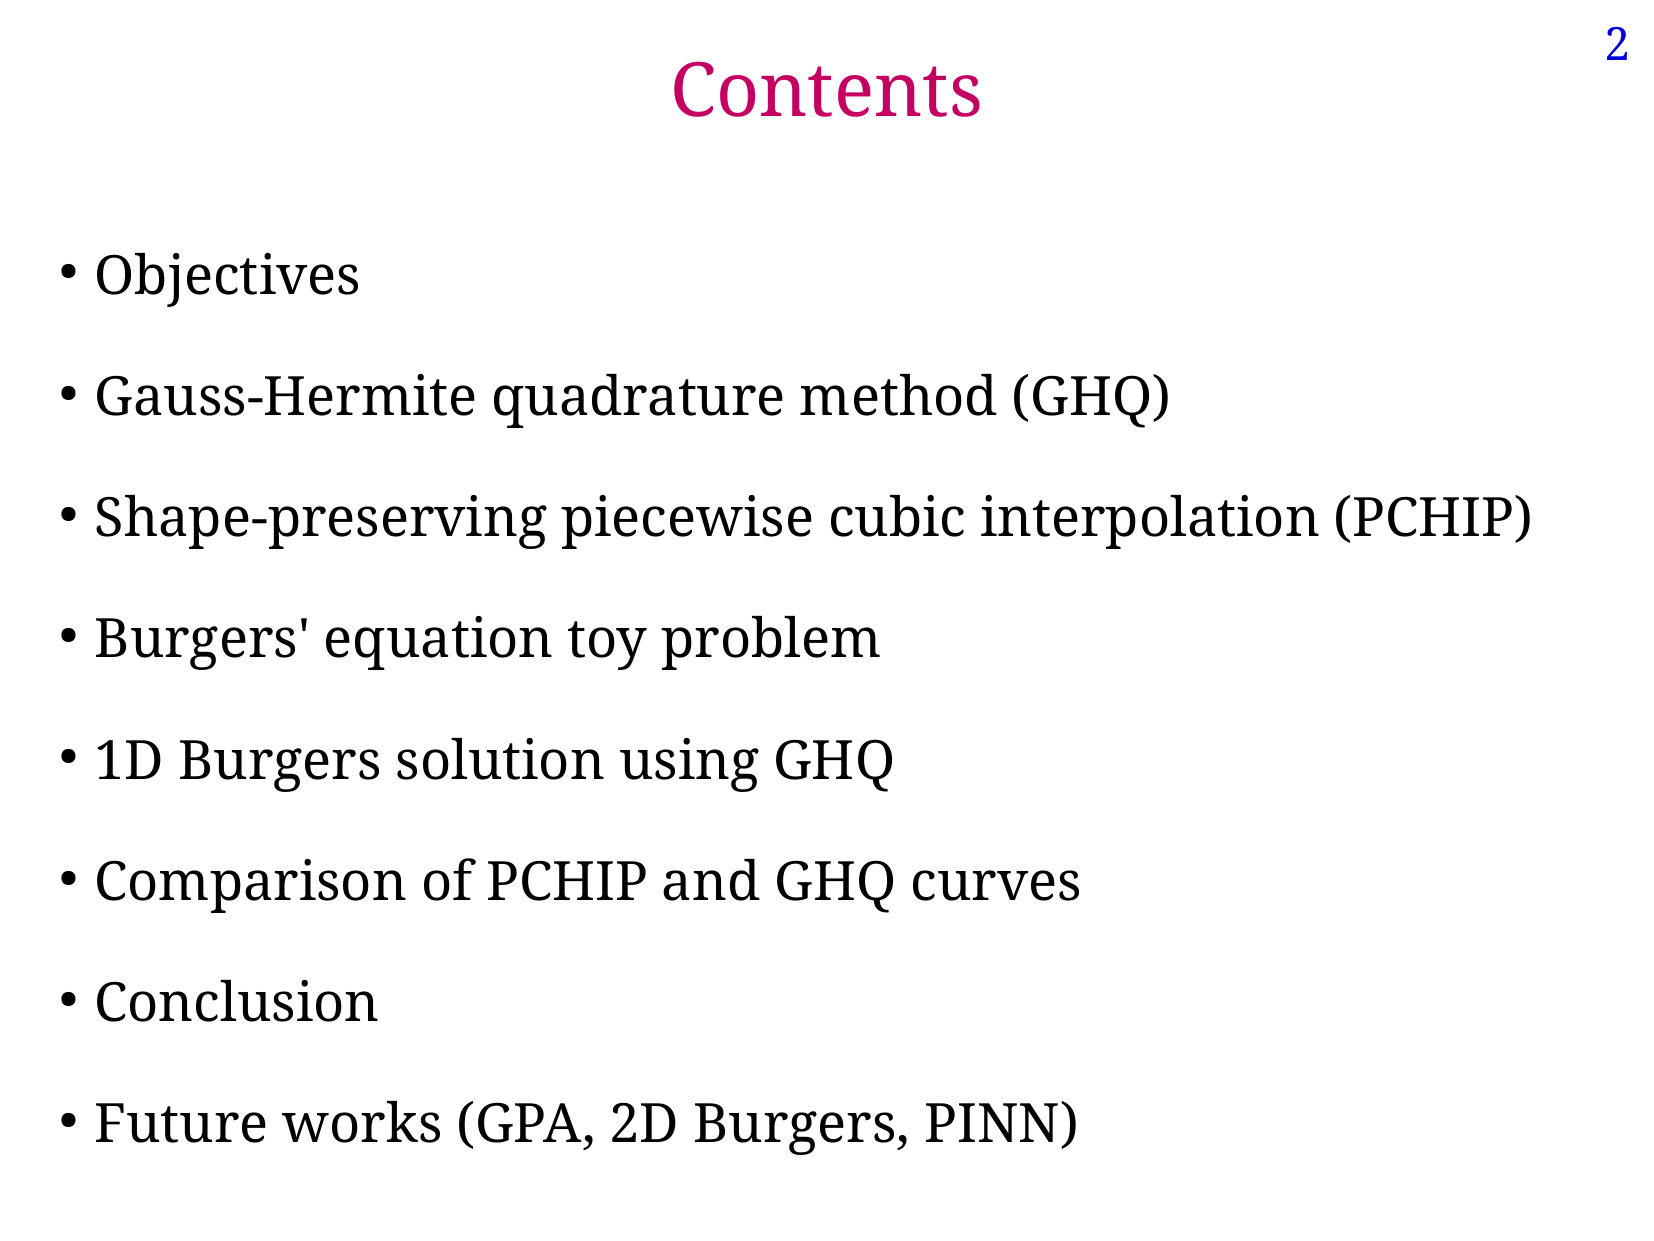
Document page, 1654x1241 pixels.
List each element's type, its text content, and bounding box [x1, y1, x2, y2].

list Objectives Gauss-Hermite quadrature method (GHQ) Shape-preserving piecewise cubic interpolation (PCHIP) Burgers' equation toy problem 1D Burgers solution using GHQ Comparison of PCHIP and GHQ curves Conclusion Future works (GPA, 2D Burgers, PINN) [59, 236, 1595, 1211]
title Contents [59, 29, 1595, 148]
